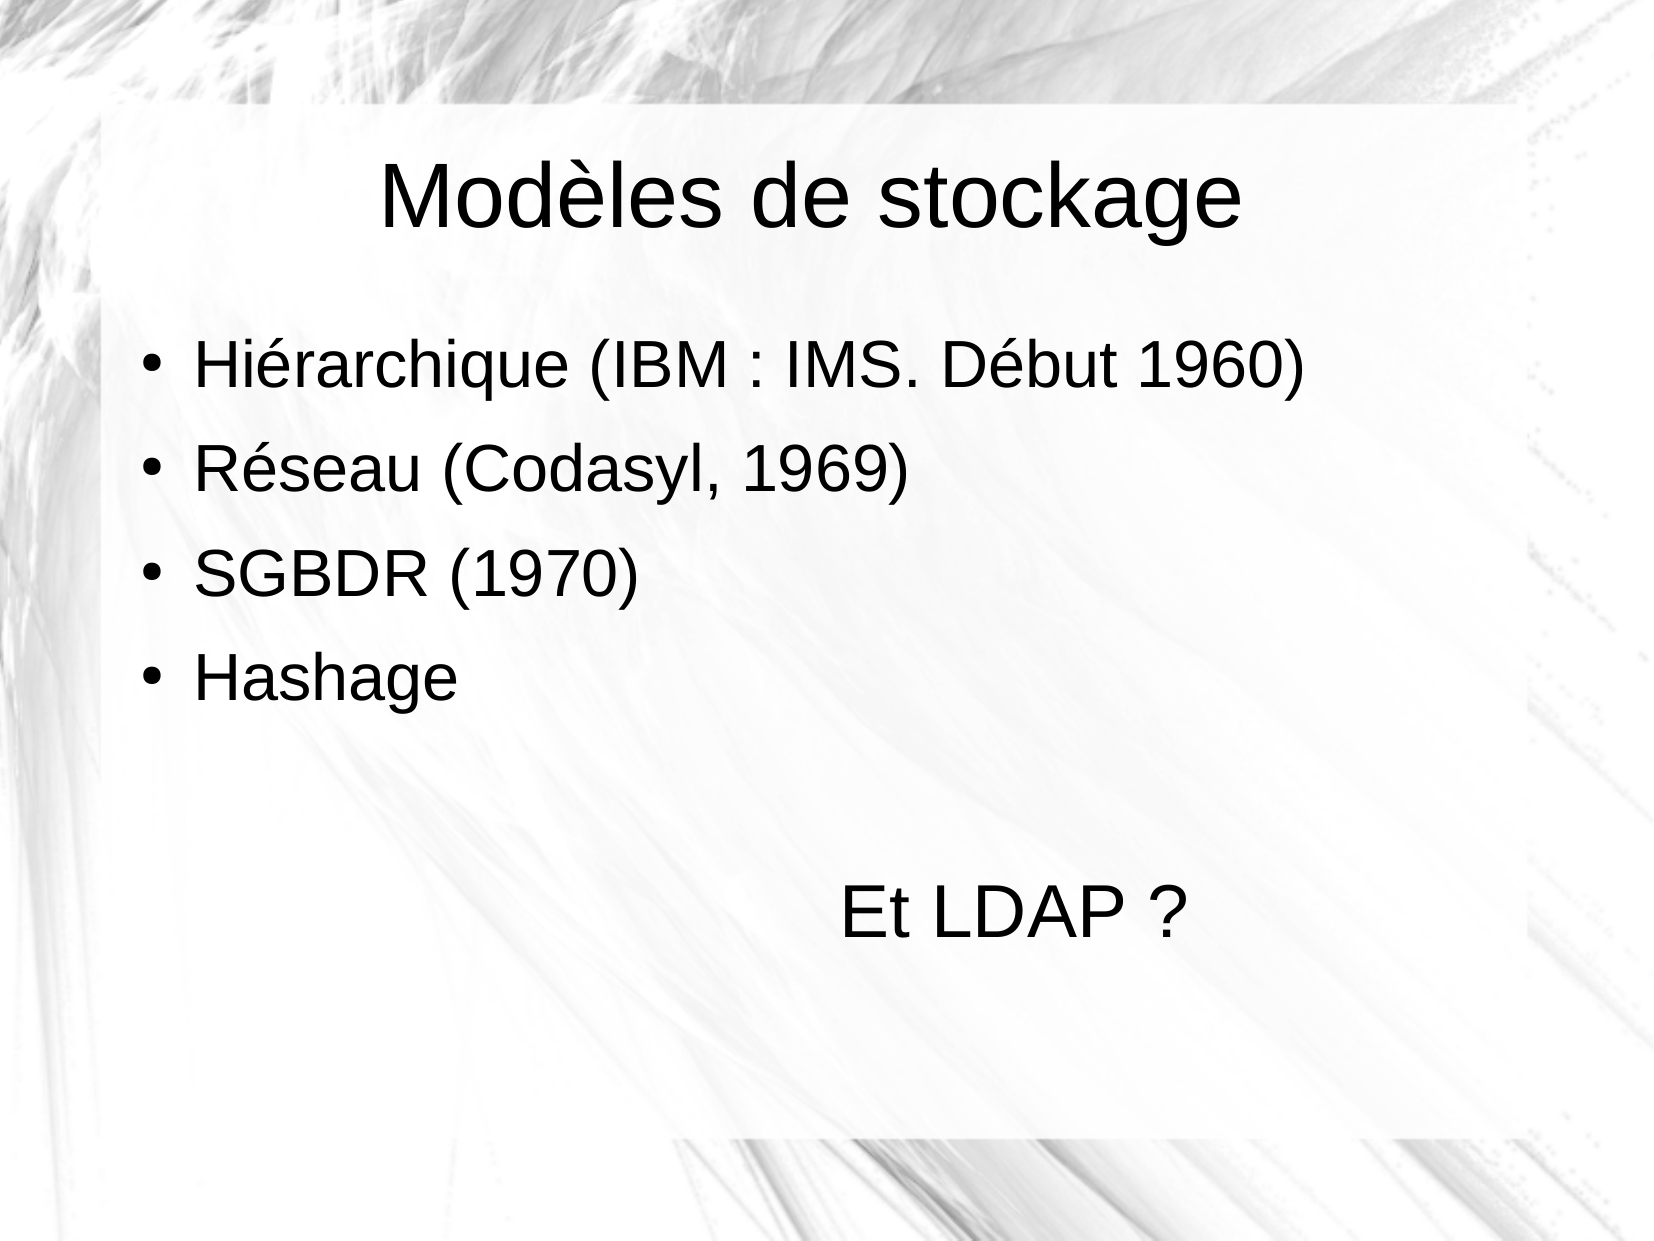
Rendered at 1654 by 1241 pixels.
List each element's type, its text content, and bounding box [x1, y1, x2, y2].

list Hiérarchique (IBM : IMS. Début 1960) Réseau (Codasyl, 1969) SGBDR (1970) Hashage [122, 327, 1576, 818]
title Modèles de stockage [118, 119, 1506, 273]
text_box Et LDAP ? [825, 862, 1538, 1126]
picture [0, 0, 1654, 1241]
